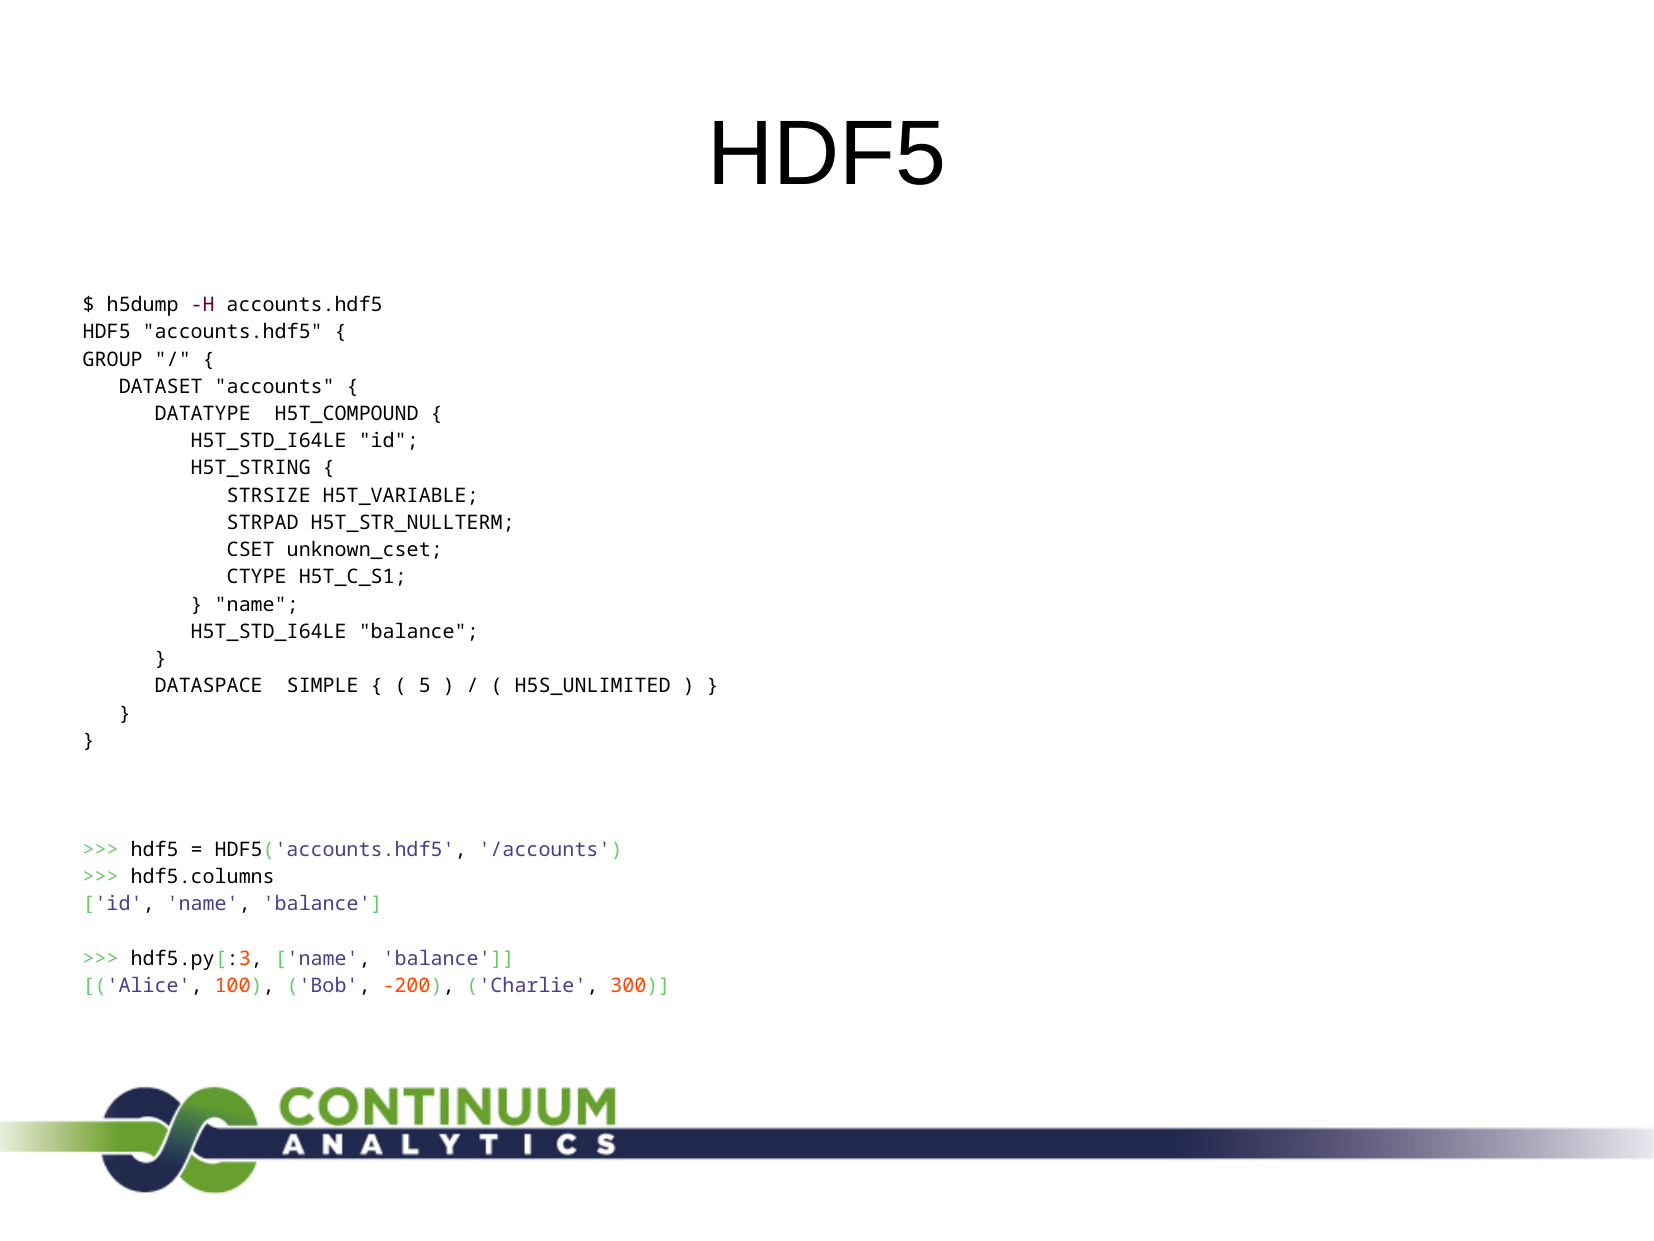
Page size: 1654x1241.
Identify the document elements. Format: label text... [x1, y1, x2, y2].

title HDF5 [82, 49, 1571, 257]
list $ h5dump -H accounts.hdf5 HDF5 "accounts.hdf5" { GROUP "/" { DATASET "accounts" { DATATYPE H5T_COMPOUND { H5T_STD_I64LE "id"; H5T_STRING { STRSIZE H5T_VARIABLE; STRPAD H5T_STR_NULLTERM; CSET unknown_cset; CTYPE H5T_C_S1; } "name"; H5T_STD_I64LE "balance"; } DATASPACE SIMPLE { ( 5 ) / ( H5S_UNLIMITED ) } } } >>> hdf5 = HDF5('accounts.hdf5', '/accounts') >>> hdf5.columns ['id', 'name', 'balance'] >>> hdf5.py[:3, ['name', 'balance']] [('Alice', 100), ('Bob', -200), ('Charlie', 300)] [82, 290, 1571, 1010]
